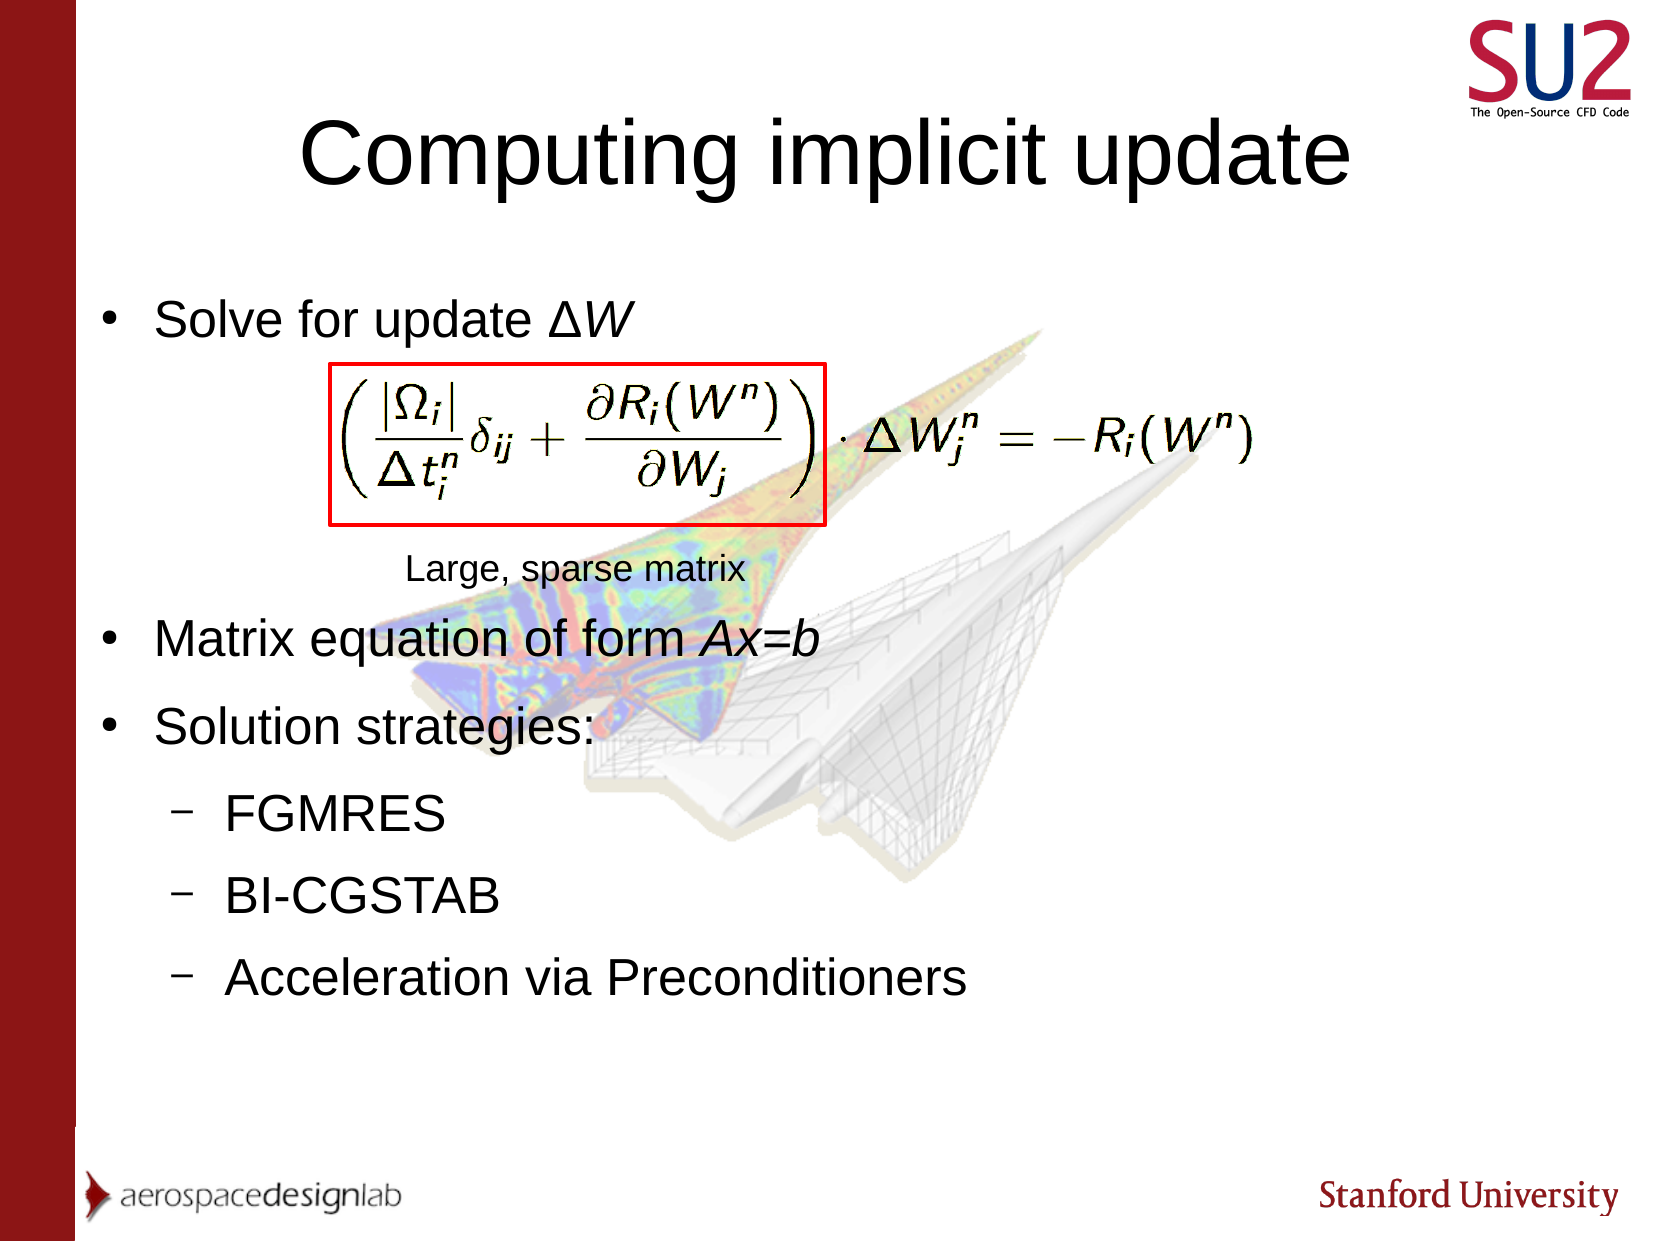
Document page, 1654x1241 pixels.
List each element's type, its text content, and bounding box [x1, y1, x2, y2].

picture [80, 1169, 406, 1224]
picture [332, 366, 823, 511]
text_box Large, sparse matrix [390, 540, 762, 597]
picture [1466, 17, 1635, 120]
picture [827, 363, 1261, 511]
title Computing implicit update [82, 49, 1571, 257]
list Solve for update ΔW Matrix equation of form Ax=b Solution strategies: FGMRES BI-CGSTAB Acceleration via Preconditioners [82, 290, 1571, 1109]
